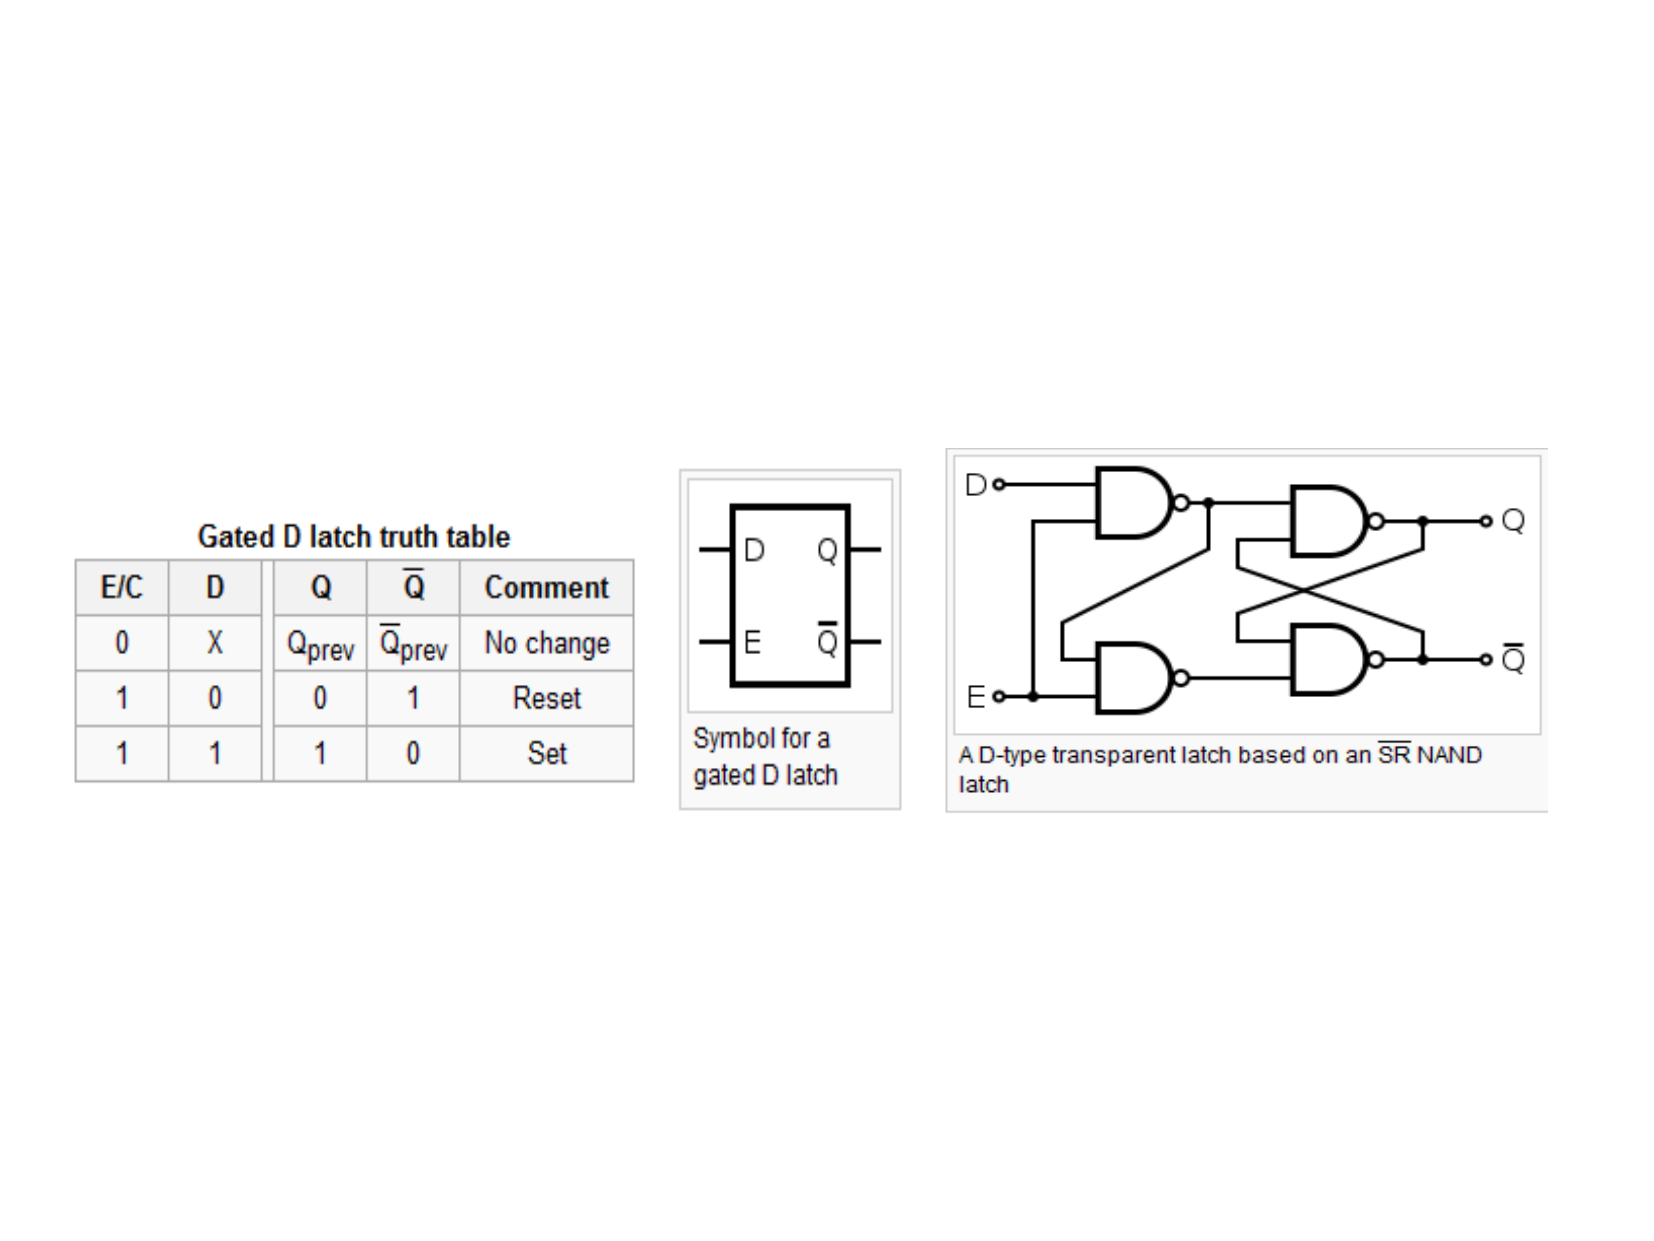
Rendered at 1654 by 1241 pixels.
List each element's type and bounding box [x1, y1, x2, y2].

picture [944, 448, 1548, 815]
picture [59, 458, 910, 827]
